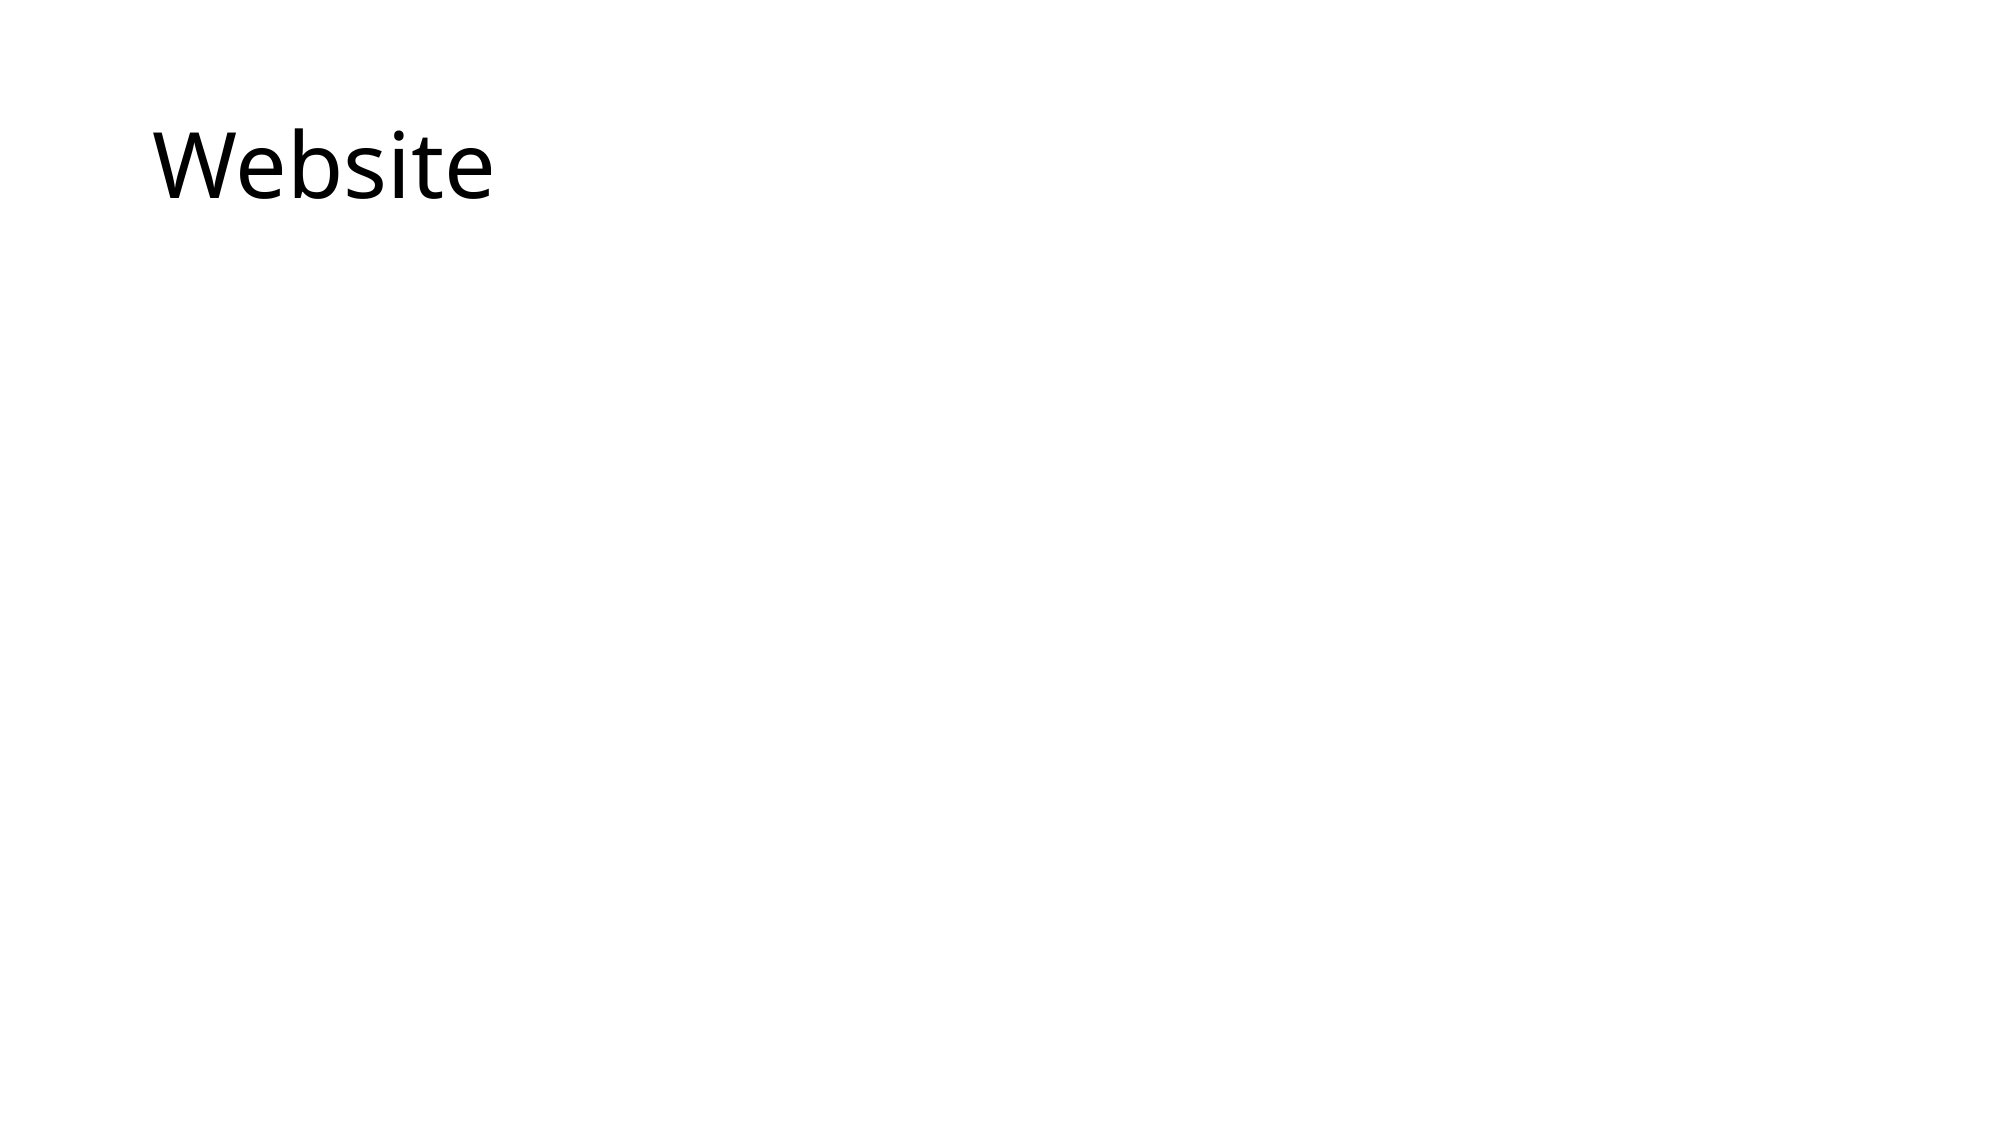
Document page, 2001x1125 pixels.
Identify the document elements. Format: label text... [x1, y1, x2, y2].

title Website [137, 59, 1863, 278]
